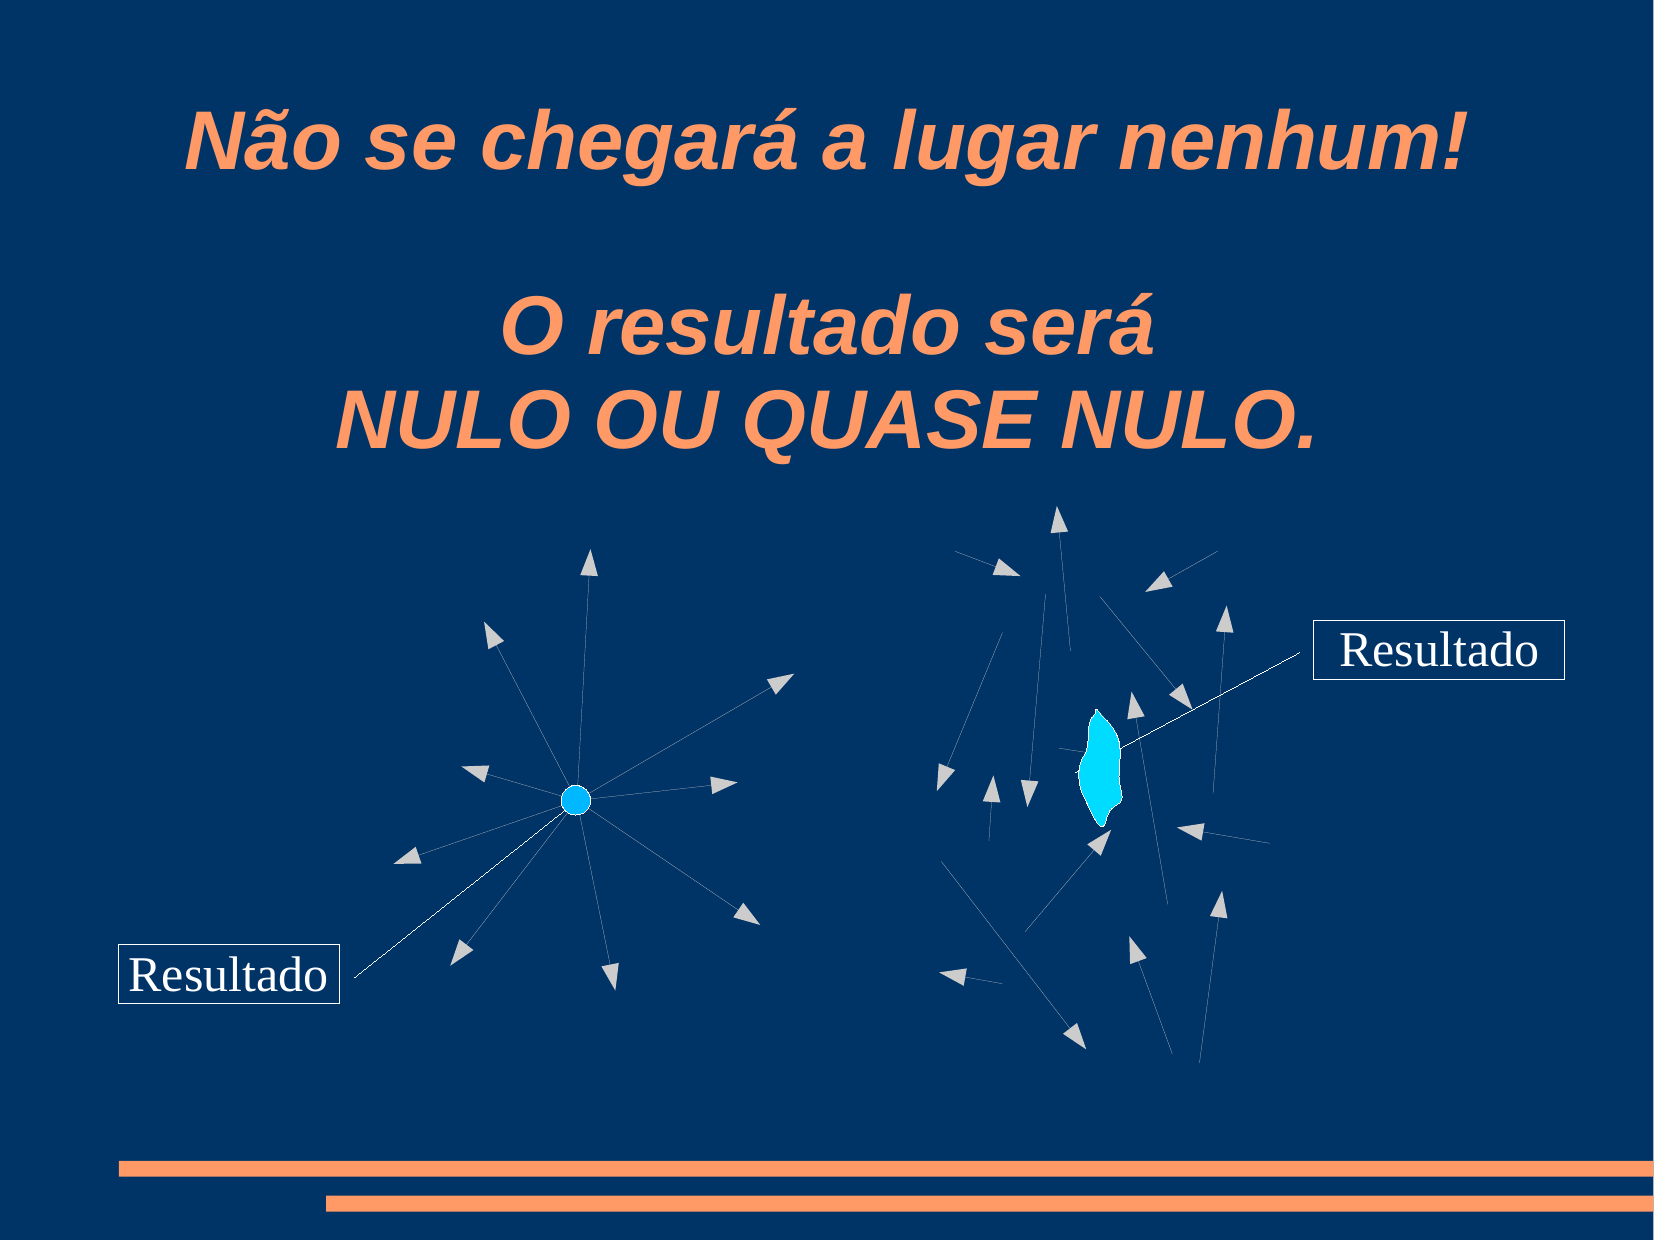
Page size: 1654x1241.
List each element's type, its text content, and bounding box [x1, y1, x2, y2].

title Não se chegará a lugar nenhum! O resultado será NULO OU QUASE NULO. [121, 93, 1534, 466]
text_box Resultado [118, 945, 340, 1004]
text_box Resultado [1314, 620, 1565, 679]
text_box [561, 785, 591, 816]
text_box [1078, 709, 1123, 827]
